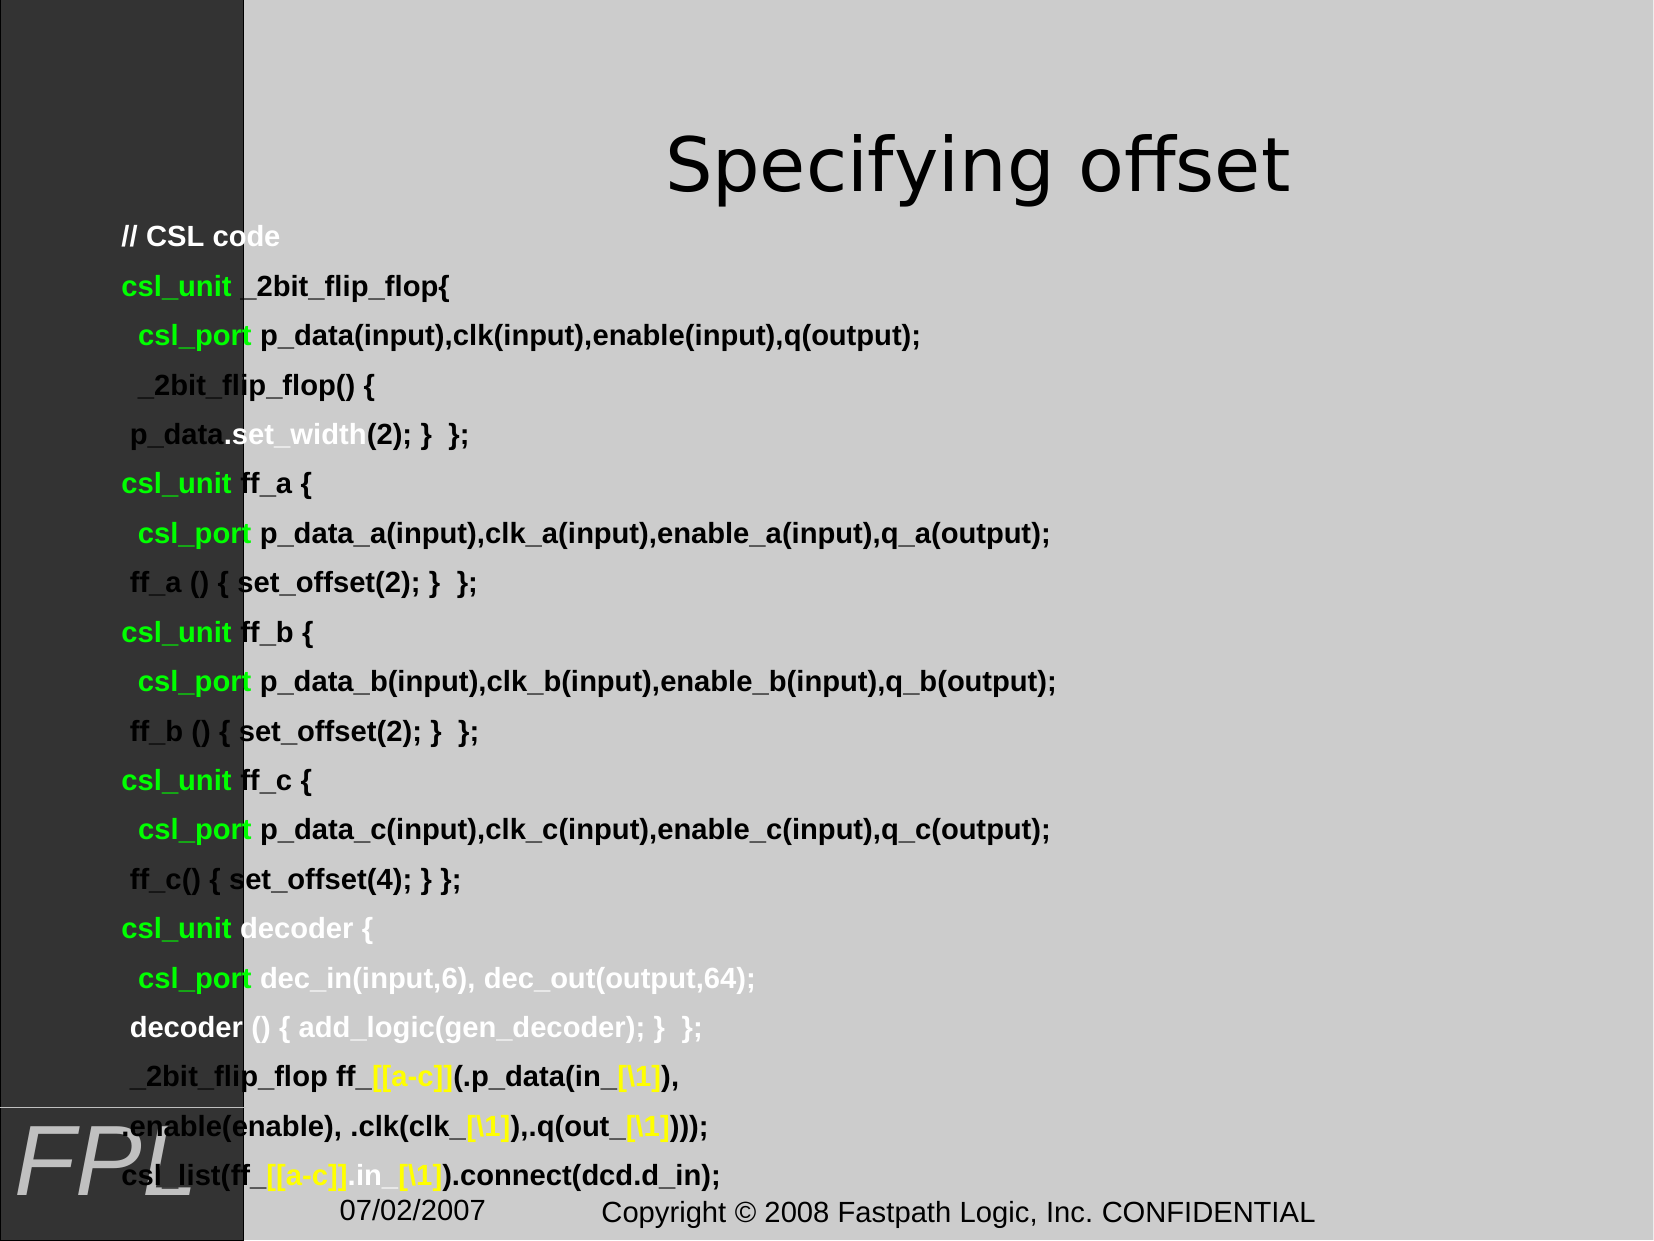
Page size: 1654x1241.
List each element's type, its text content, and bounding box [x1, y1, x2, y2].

title Specifying offset [427, 57, 1530, 220]
list // CSL code csl_unit _2bit_flip_flop{ csl_port p_data(input),clk(input),enable(input),q(output); _2bit_flip_flop() { p_data.set_width(2); } }; csl_unit ff_a { csl_port p_data_a(input),clk_a(input),enable_a(input),q_a(output); ff_a () { set_offset(2); } }; csl_unit ff_b { csl_port p_data_b(input),clk_b(input),enable_b(input),q_b(output); ff_b () { set_offset(2); } }; csl_unit ff_c { csl_port p_data_c(input),clk_c(input),enable_c(input),q_c(output); ff_c() { set_offset(4); } }; csl_unit decoder { csl_port dec_in(input,6), dec_out(output,64); decoder () { add_logic(gen_decoder); } }; _2bit_flip_flop ff_[[a-c]](.p_data(in_[\1]), .enable(enable), .clk(clk_[\1]),.q(out_[\1]))); csl_list(ff_[[a-c]].in_[\1]).connect(dcd.d_in); [121, 220, 1561, 1197]
